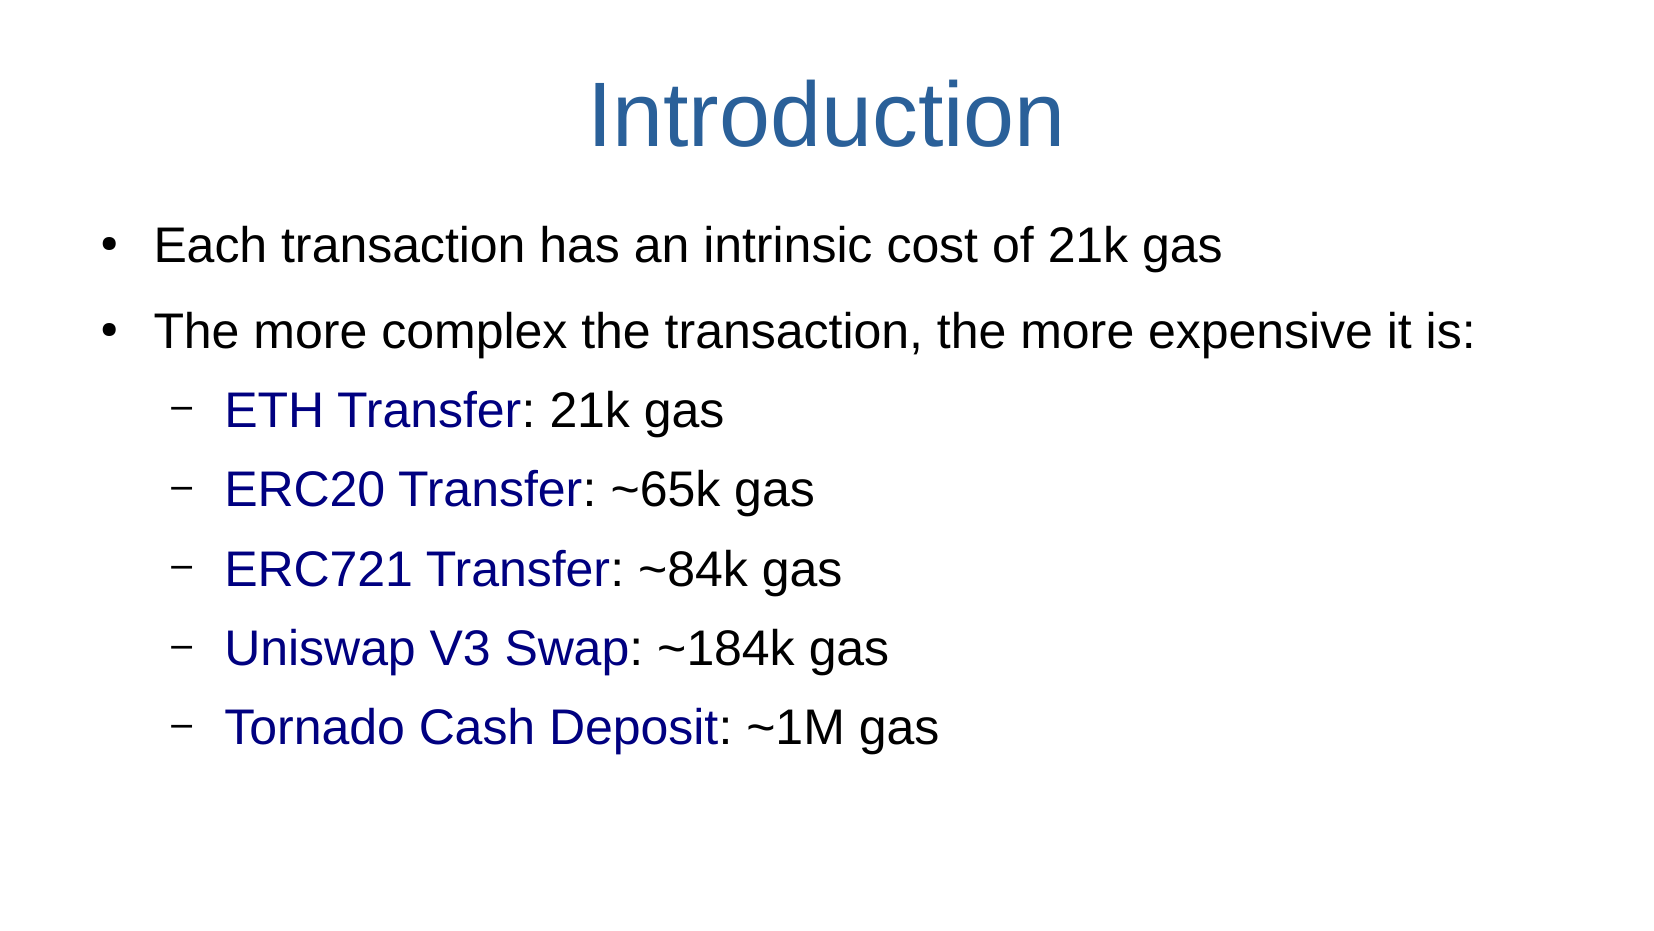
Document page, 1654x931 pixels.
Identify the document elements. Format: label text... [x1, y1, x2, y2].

title Introduction [82, 37, 1571, 193]
list Each transaction has an intrinsic cost of 21k gas The more complex the transaction, the more expensive it is: ETH Transfer: 21k gas ERC20 Transfer: ~65k gas ERC721 Transfer: ~84k gas Uniswap V3 Swap: ~184k gas Tornado Cash Deposit: ~1M gas [82, 217, 1571, 758]
